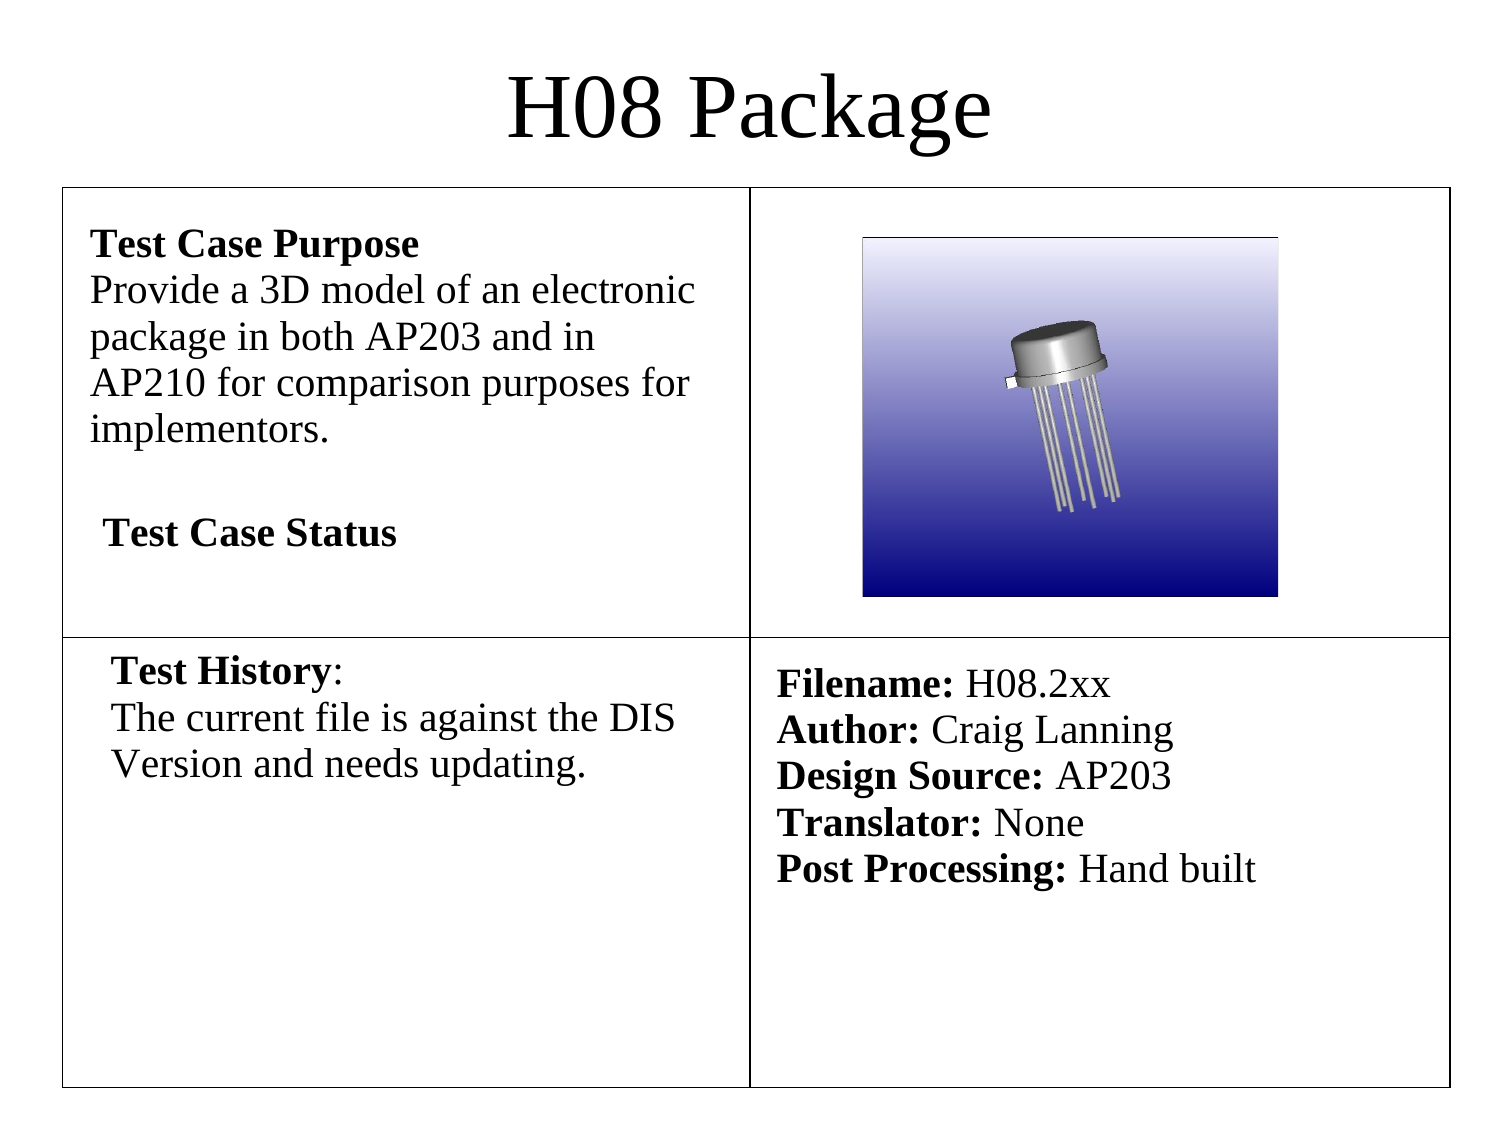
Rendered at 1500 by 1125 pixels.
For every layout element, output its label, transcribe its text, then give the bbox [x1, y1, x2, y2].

text_box Test Case Purpose Provide a 3D model of an electronic package in both AP203 and in AP210 for comparison purposes for implementors. [74, 212, 713, 460]
text_box Filename: H08.2xx Author: Craig Lanning Design Source: AP203 Translator: None Post Processing: Hand built [761, 652, 1272, 1010]
text_box Test History: The current file is against the DIS Version and needs updating. [95, 639, 693, 795]
picture [862, 237, 1279, 597]
title H08 Package [112, 12, 1388, 201]
text_box Test Case Status [87, 501, 676, 610]
